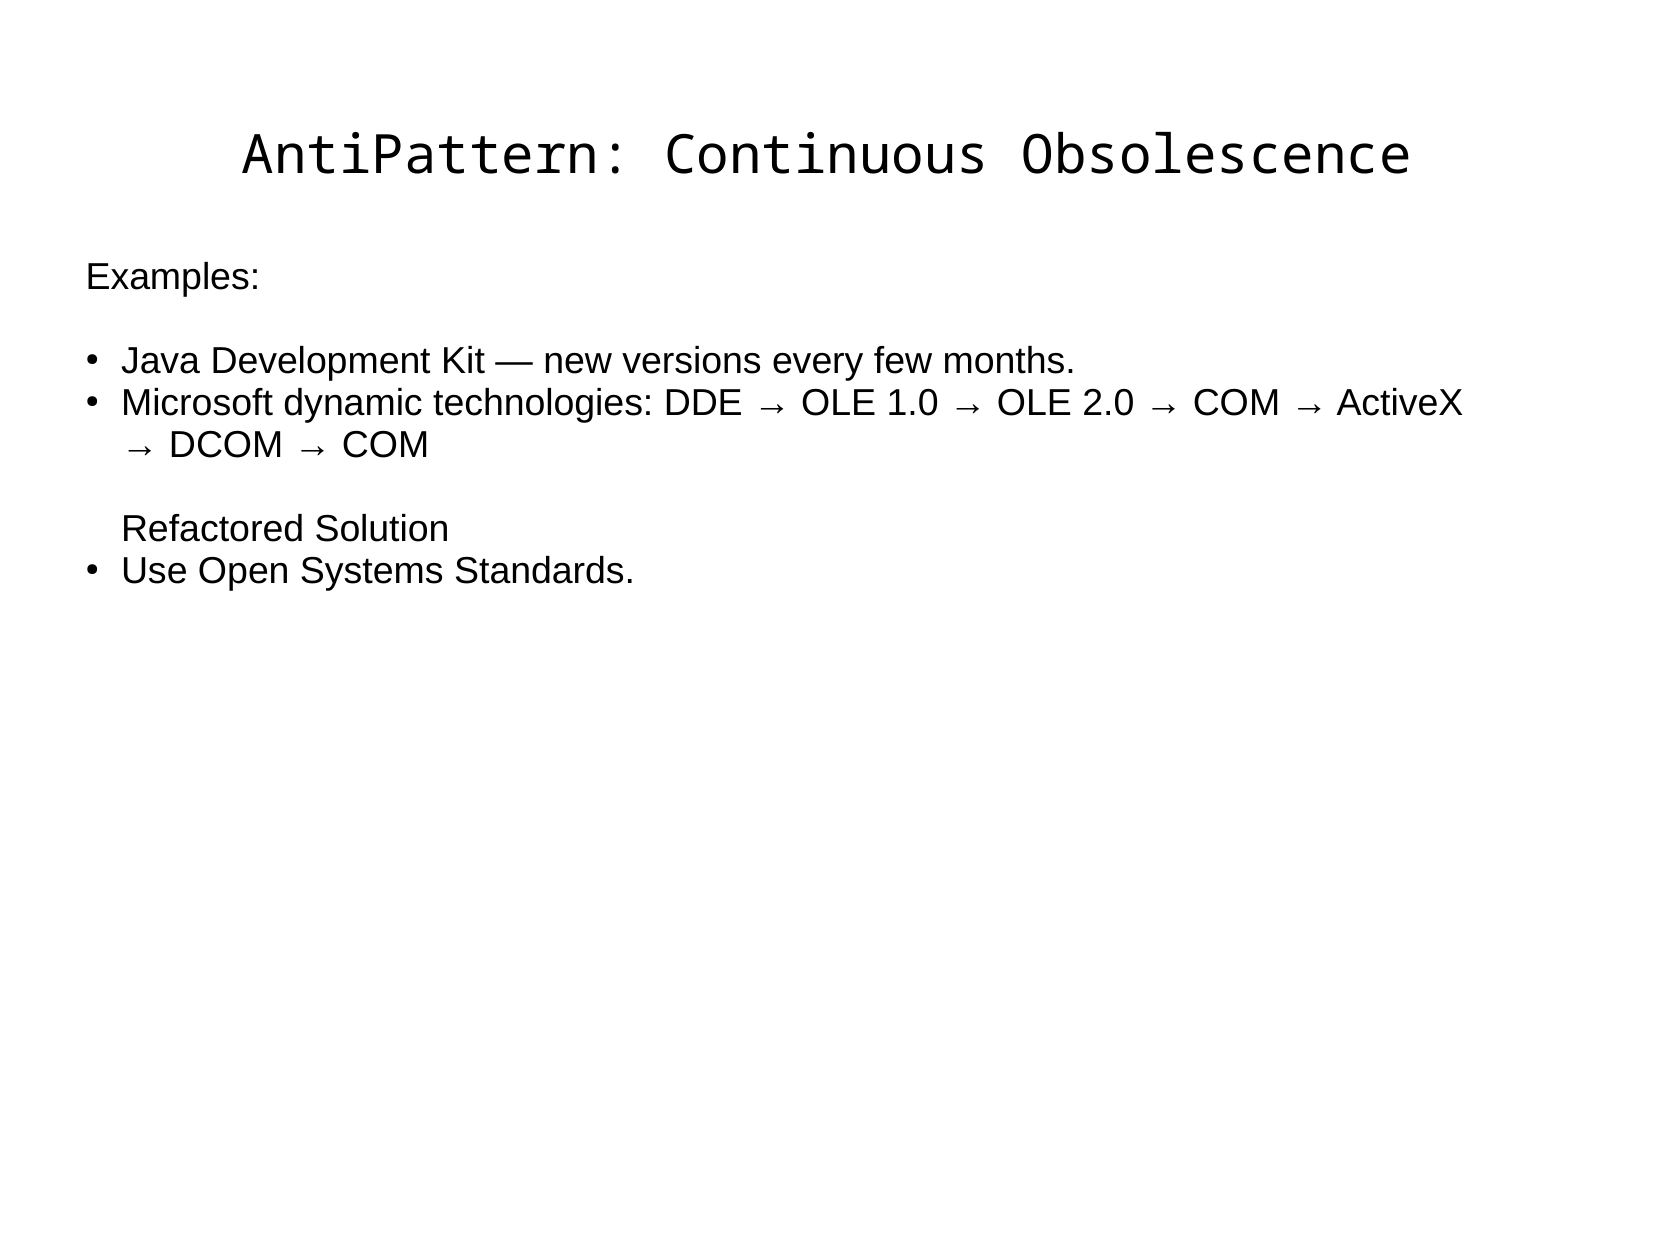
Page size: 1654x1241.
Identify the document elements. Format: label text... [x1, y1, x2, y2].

text_box Examples: Java Development Kit — new versions every few months. Microsoft dynamic technologies: DDE → OLE 1.0 → OLE 2.0 → COM → ActiveX → DCOM → COM Refactored Solution Use Open Systems Standards. [70, 248, 1489, 599]
title AntiPattern: Continuous Obsolescence [82, 49, 1571, 257]
